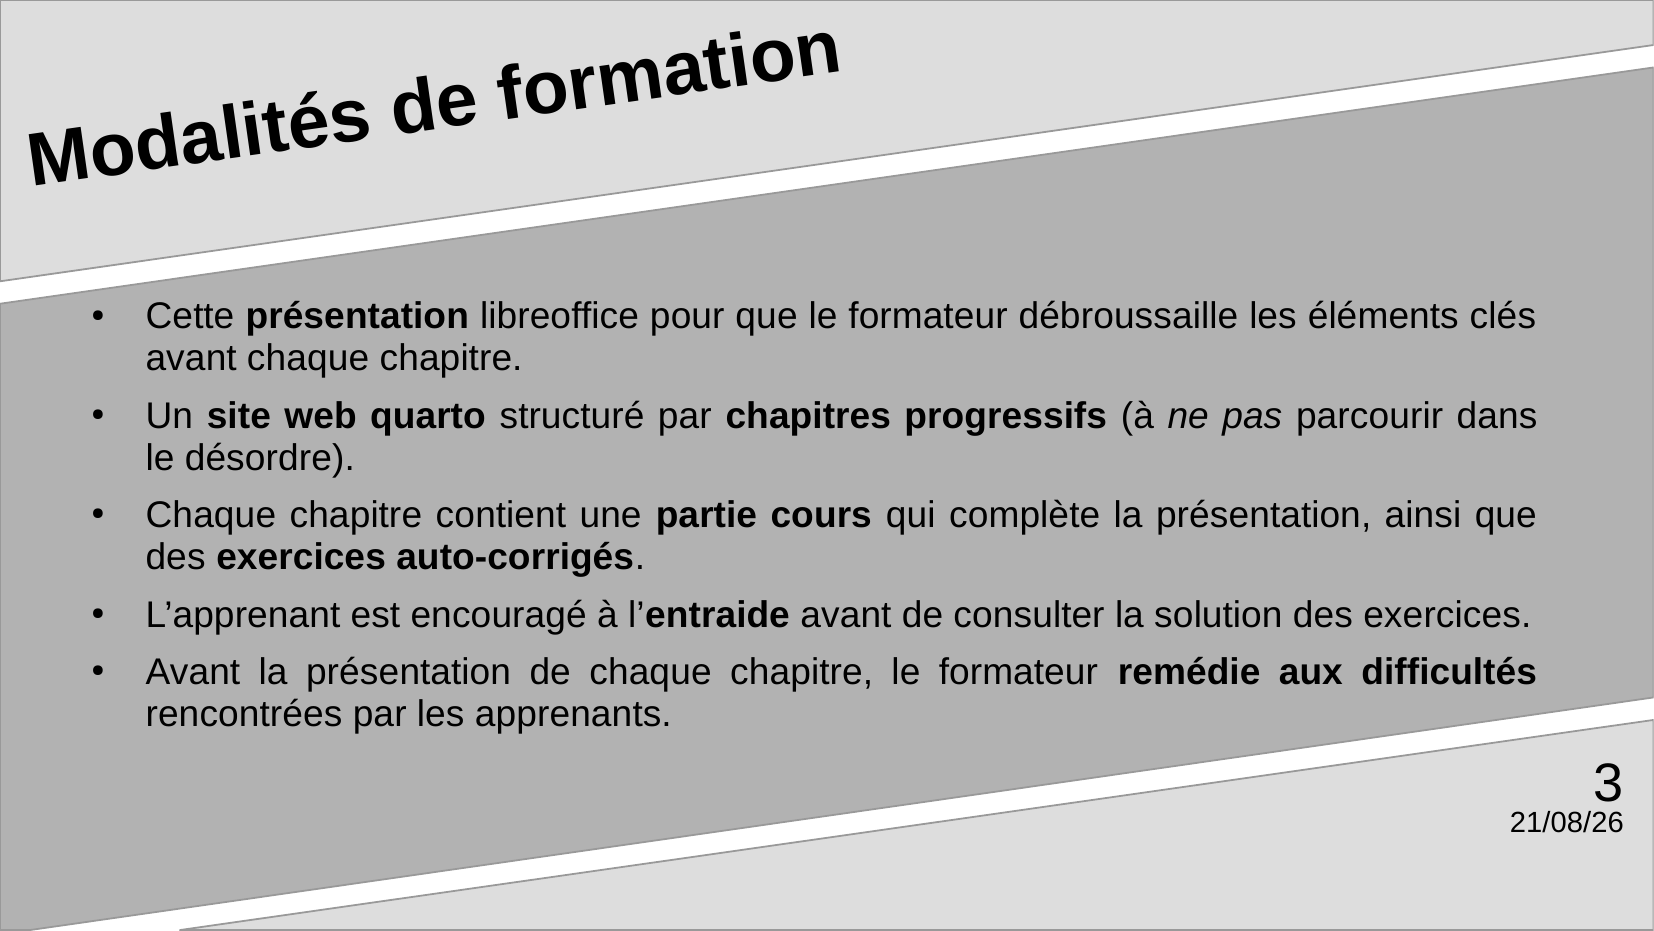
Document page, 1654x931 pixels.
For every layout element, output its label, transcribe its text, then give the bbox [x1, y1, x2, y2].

title Modalités de formation [16, 0, 1502, 245]
list Cette présentation libreoffice pour que le formateur débroussaille les éléments clés avant chaque chapitre. Un site web quarto structuré par chapitres progressifs (à ne pas parcourir dans le désordre). Chaque chapitre contient une partie cours qui complète la présentation, ainsi que des exercices auto-corrigés. L’apprenant est encouragé à l’entraide avant de consulter la solution des exercices. Avant la présentation de chaque chapitre, le formateur remédie aux difficultés rencontrées par les apprenants. [82, 295, 1538, 762]
